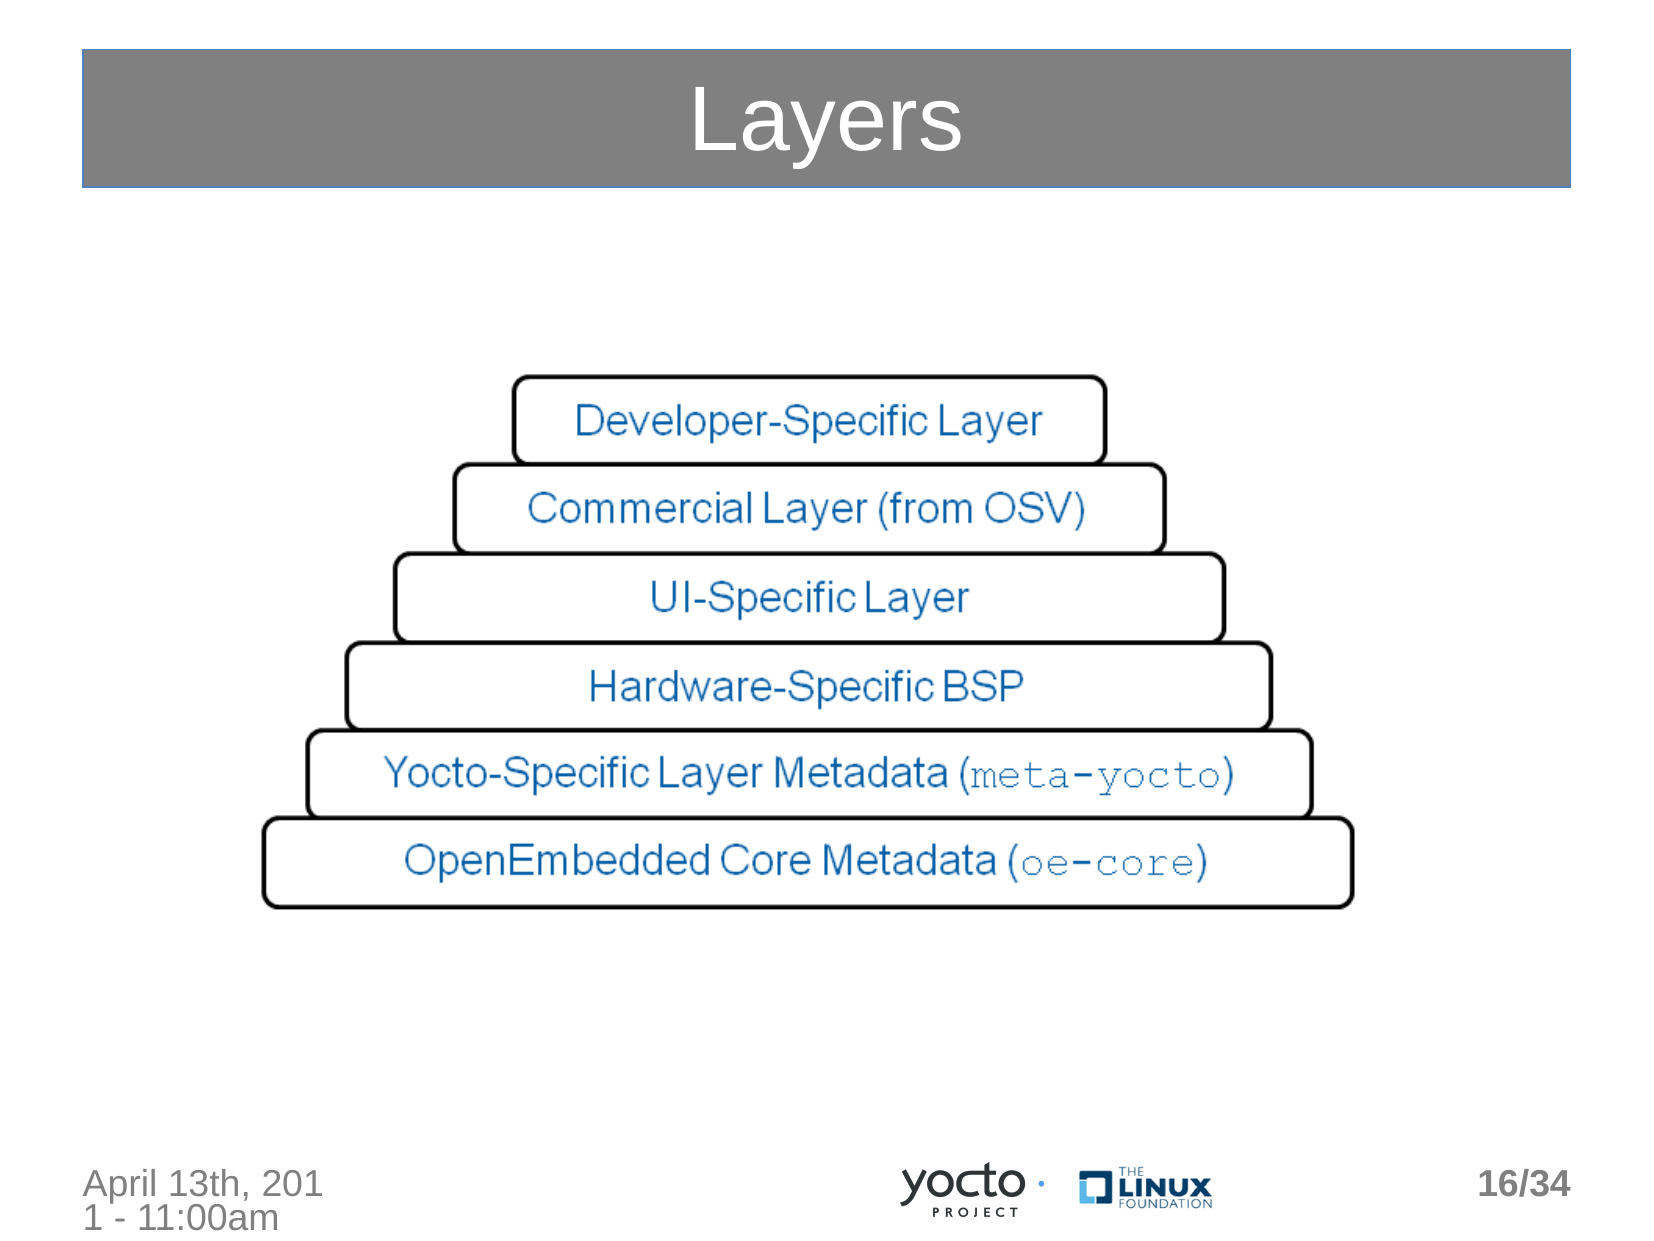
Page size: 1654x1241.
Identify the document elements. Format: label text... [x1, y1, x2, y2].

title Layers [82, 49, 1571, 188]
chart [82, 206, 1576, 1144]
picture [1075, 1162, 1215, 1211]
picture [243, 359, 1372, 919]
picture [900, 1162, 1044, 1217]
